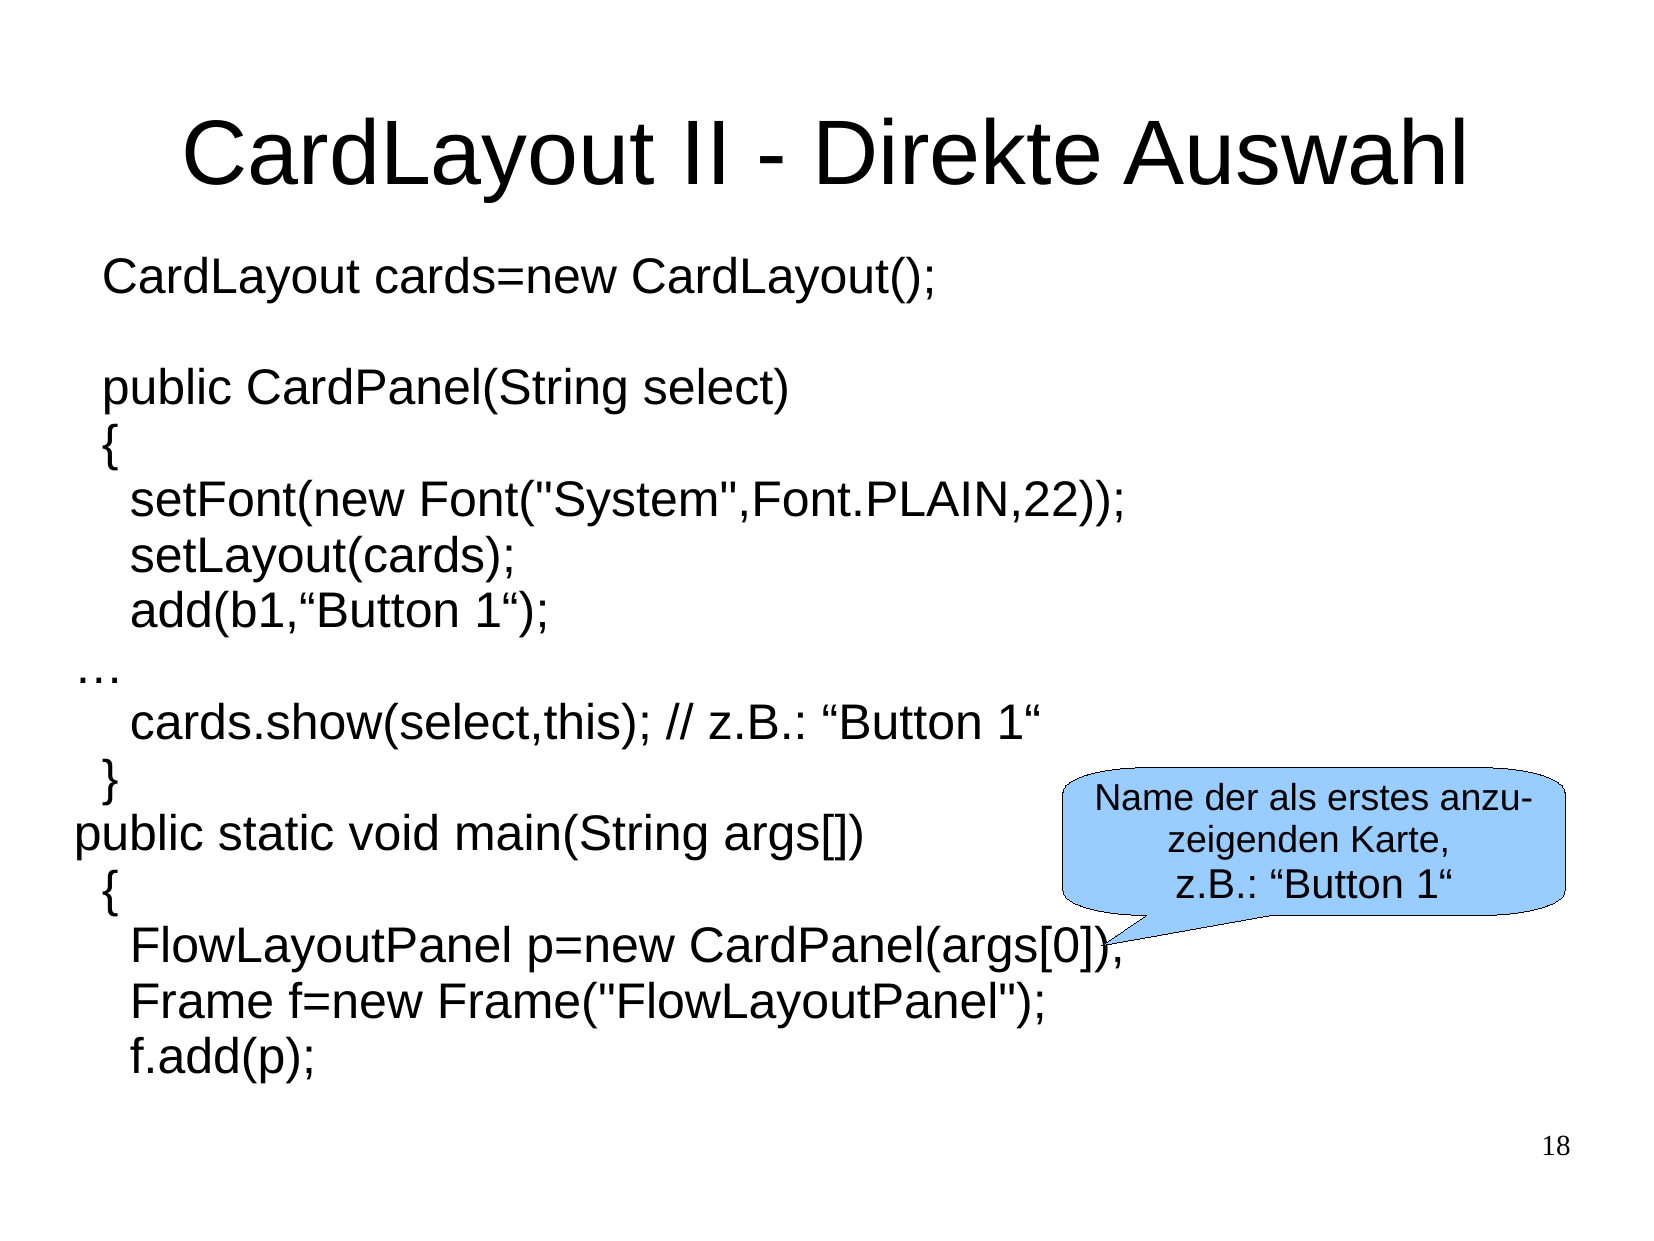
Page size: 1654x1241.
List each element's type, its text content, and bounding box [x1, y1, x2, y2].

text_box Name der als erstes anzu- zeigenden Karte, z.B.: “Button 1“ [1062, 767, 1566, 946]
title CardLayout II - Direkte Auswahl [82, 49, 1571, 240]
text_box CardLayout cards=new CardLayout(); public CardPanel(String select) { setFont(new Font("System",Font.PLAIN,22)); setLayout(cards); add(b1,“Button 1“); … cards.show(select,this); // z.B.: “Button 1“ } public static void main(String args[]) { FlowLayoutPanel p=new CardPanel(args[0]); Frame f=new Frame("FlowLayoutPanel"); f.add(p); [59, 240, 1625, 1182]
